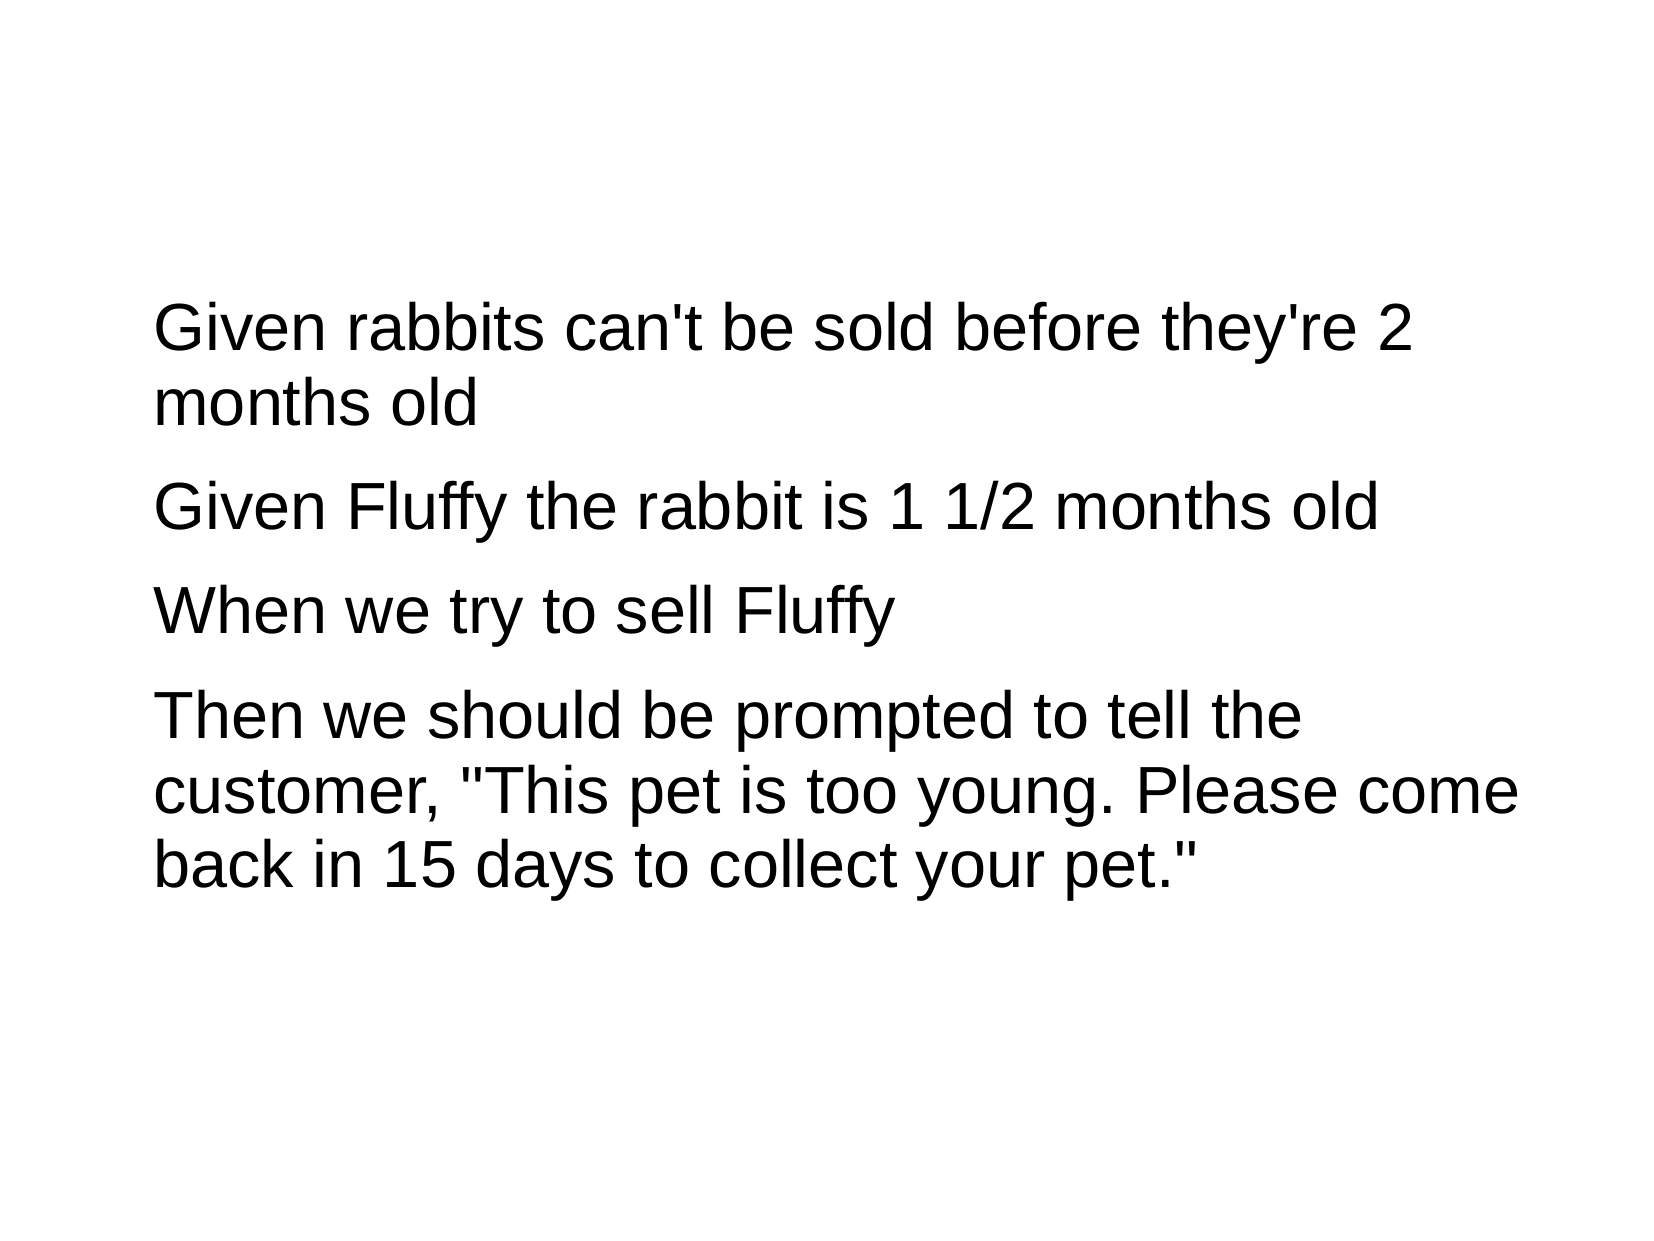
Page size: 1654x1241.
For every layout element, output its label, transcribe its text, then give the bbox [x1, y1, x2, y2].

list Given rabbits can't be sold before they're 2 months old Given Fluffy the rabbit is 1 1/2 months old When we try to sell Fluffy Then we should be prompted to tell the customer, "This pet is too young. Please come back in 15 days to collect your pet." [82, 290, 1571, 1010]
